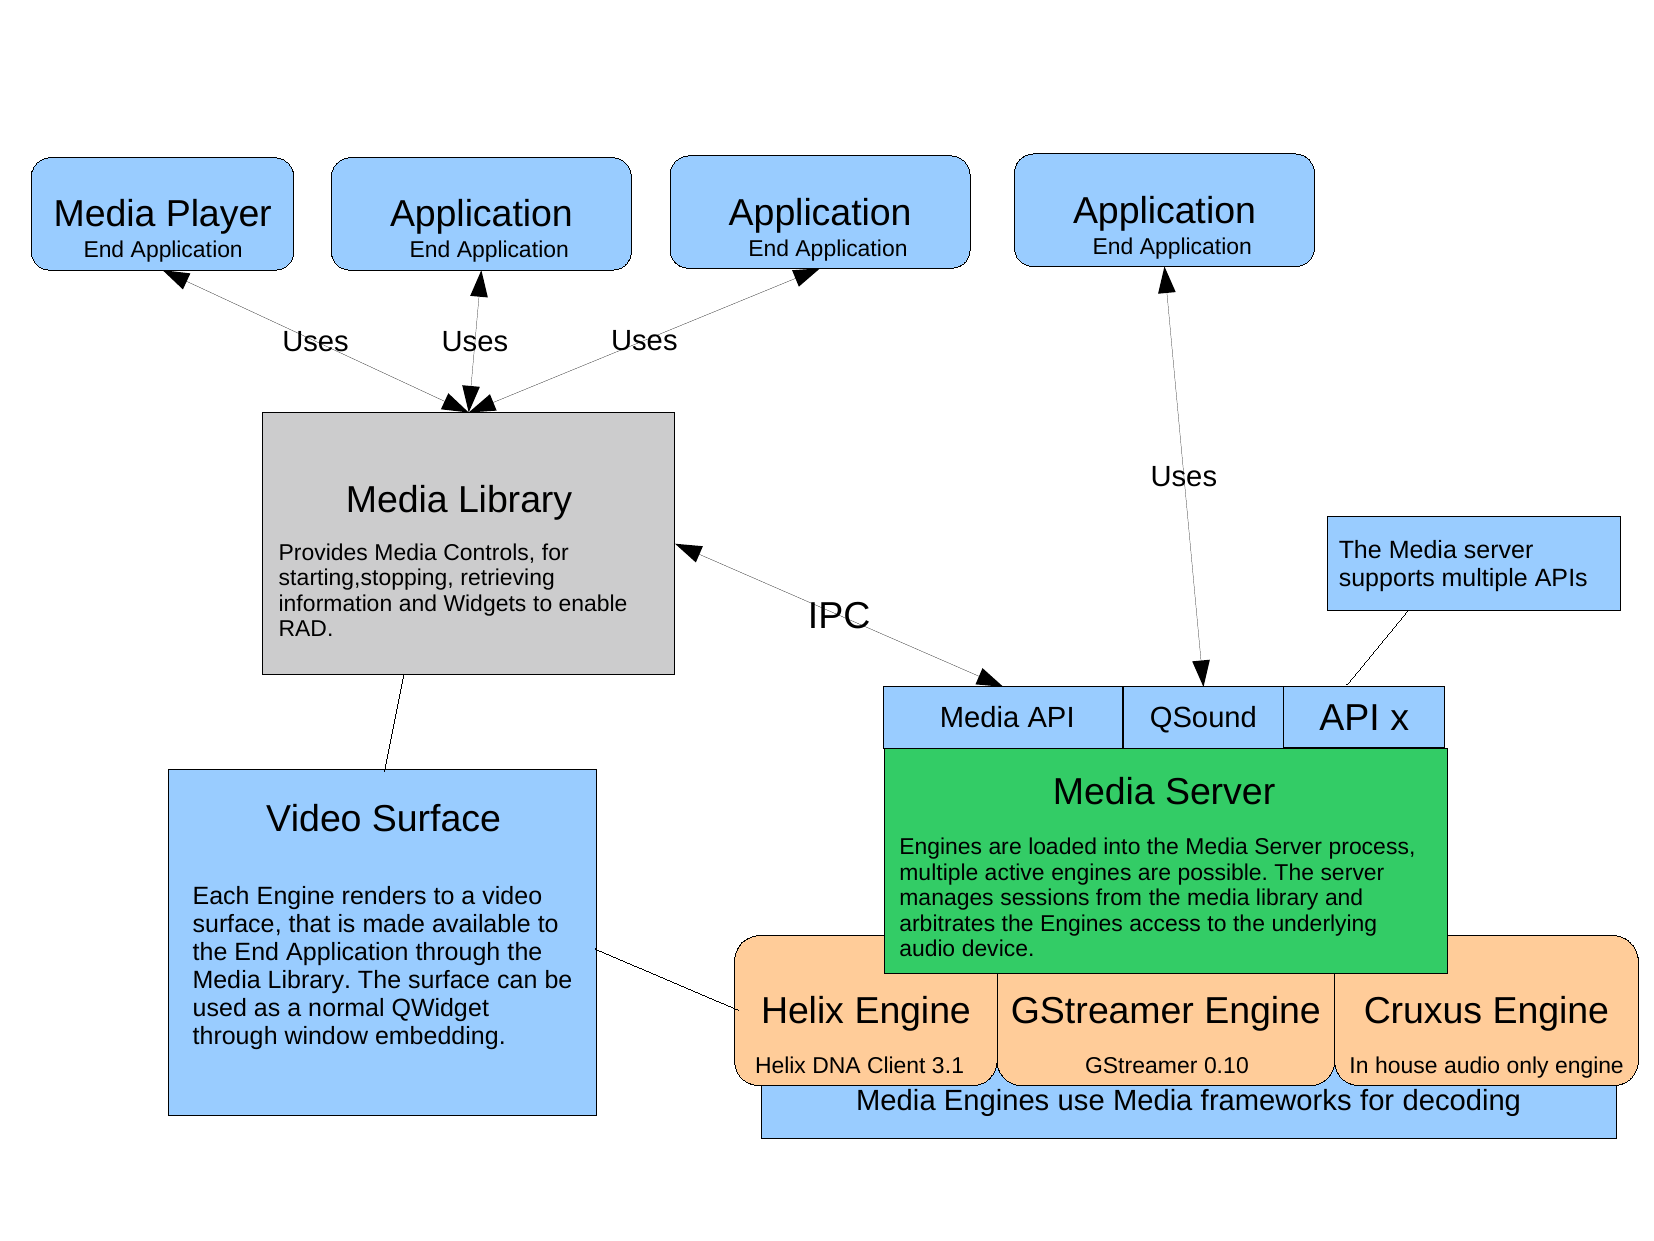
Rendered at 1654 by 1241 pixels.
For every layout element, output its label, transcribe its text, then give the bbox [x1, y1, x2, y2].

text_box End Application [733, 228, 959, 269]
text_box End Application [1077, 226, 1303, 267]
text_box Engines are loaded into the Media Server process, multiple active engines are possible. The server manages sessions from the media library and arbitrates the Engines access to the underlying audio device. [884, 826, 1448, 974]
text_box Video Surface [170, 790, 597, 848]
text_box The Media server supports multiple APIs [1324, 528, 1615, 599]
text_box Application [1014, 153, 1315, 267]
text_box Media Player [31, 157, 294, 271]
text_box QSound [1123, 686, 1284, 749]
text_box Cruxus Engine [1334, 935, 1639, 1045]
text_box End Application [394, 229, 620, 271]
text_box [262, 412, 675, 675]
text_box Media Server [883, 763, 1445, 821]
text_box Provides Media Controls, for starting,stopping, retrieving information and Widgets to enable RAD. [264, 531, 674, 678]
text_box Each Engine renders to a video surface, that is made available to the End Application through the Media Library. The surface can be used as a normal QWidget through window embedding. [177, 874, 595, 1083]
text_box GStreamer Engine [997, 974, 1334, 1045]
text_box [1327, 516, 1621, 611]
text_box Application [331, 157, 632, 271]
text_box [168, 769, 597, 1116]
text_box Helix DNA Client 3.1 [740, 1045, 998, 1086]
text_box GStreamer 0.10 [998, 1045, 1334, 1086]
text_box Media Library [331, 470, 666, 528]
text_box Helix Engine [734, 935, 997, 1077]
text_box Media Engines use Media frameworks for decoding [761, 1086, 1617, 1139]
text_box Media API [883, 686, 1123, 749]
text_box API x [1283, 686, 1445, 748]
text_box End Application [68, 229, 294, 271]
text_box In house audio only engine [1334, 1045, 1654, 1086]
text_box Application [670, 155, 971, 269]
text_box [884, 748, 1448, 826]
